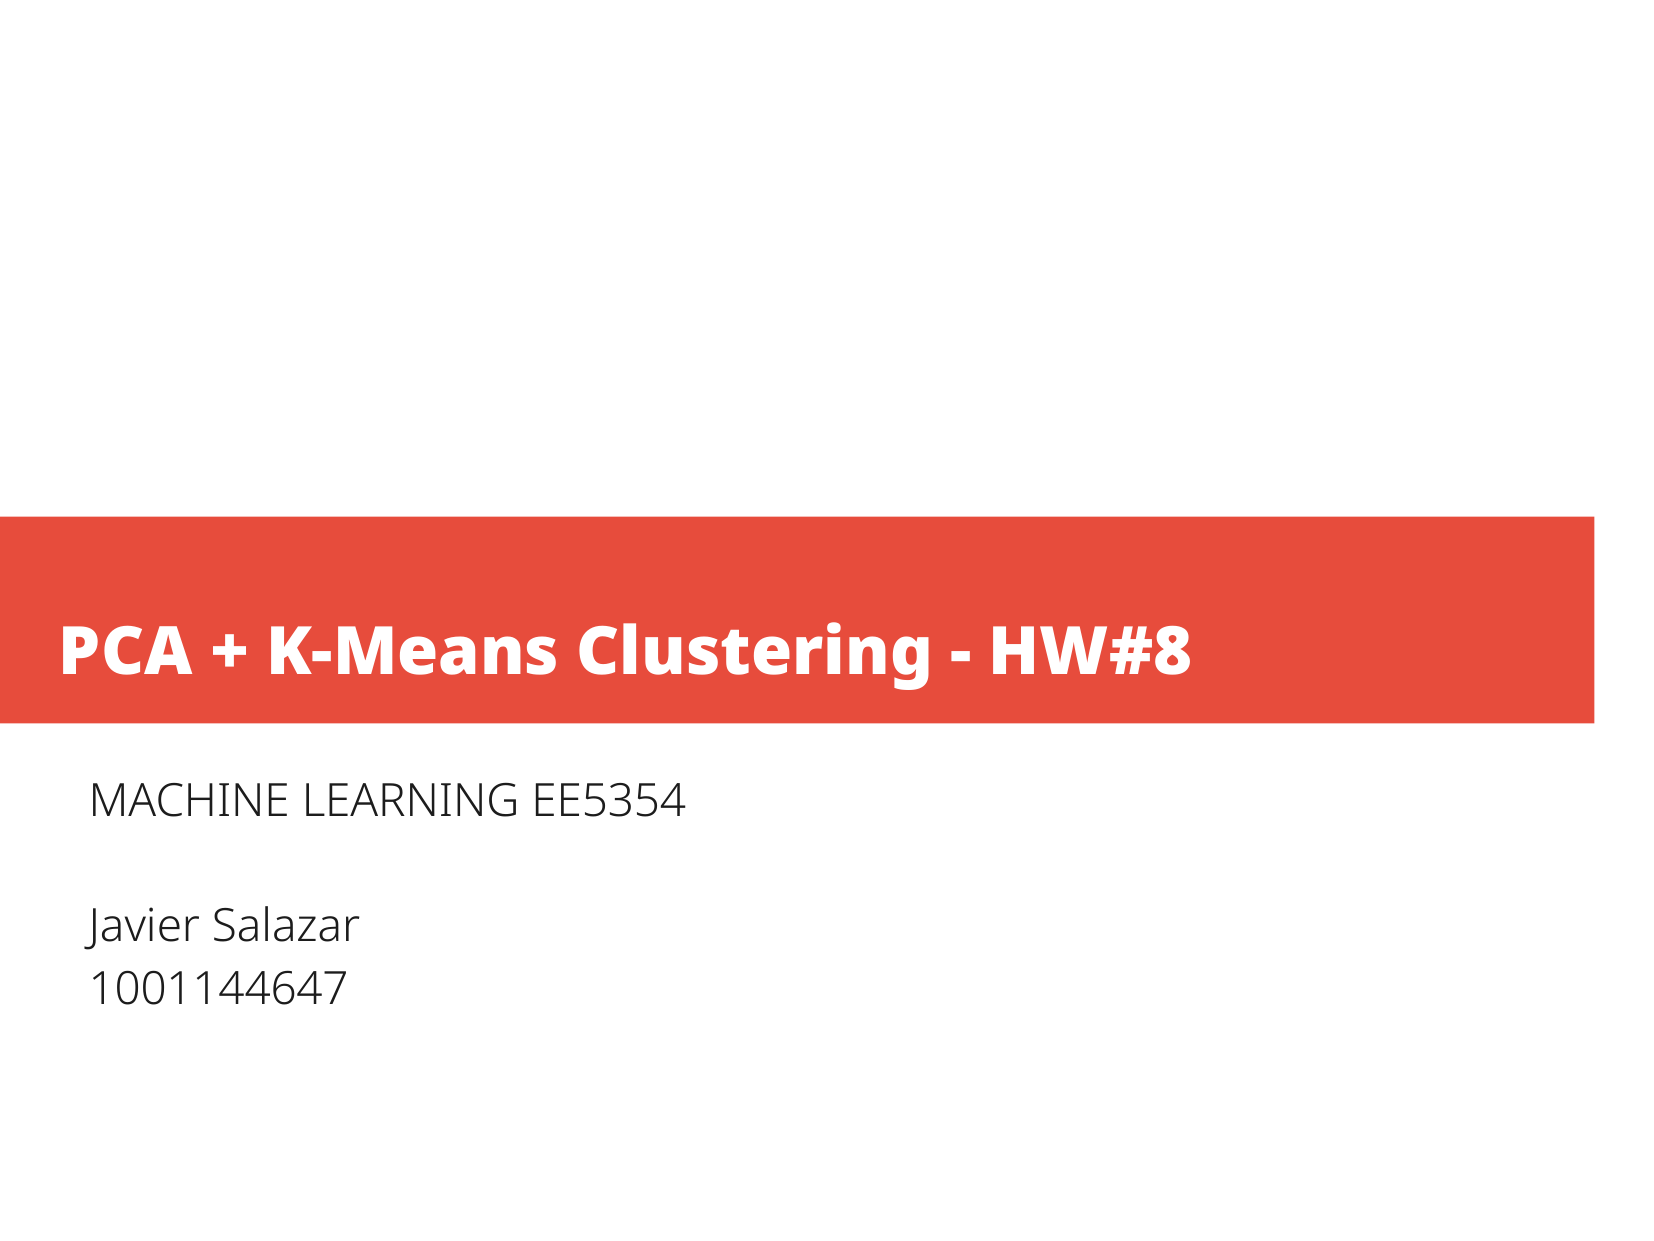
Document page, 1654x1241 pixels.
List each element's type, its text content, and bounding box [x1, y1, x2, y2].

title PCA + K-Means Clustering - HW#8 [59, 546, 1595, 694]
subtitle MACHINE LEARNING EE5354 Javier Salazar 1001144647 [88, 767, 1595, 1182]
